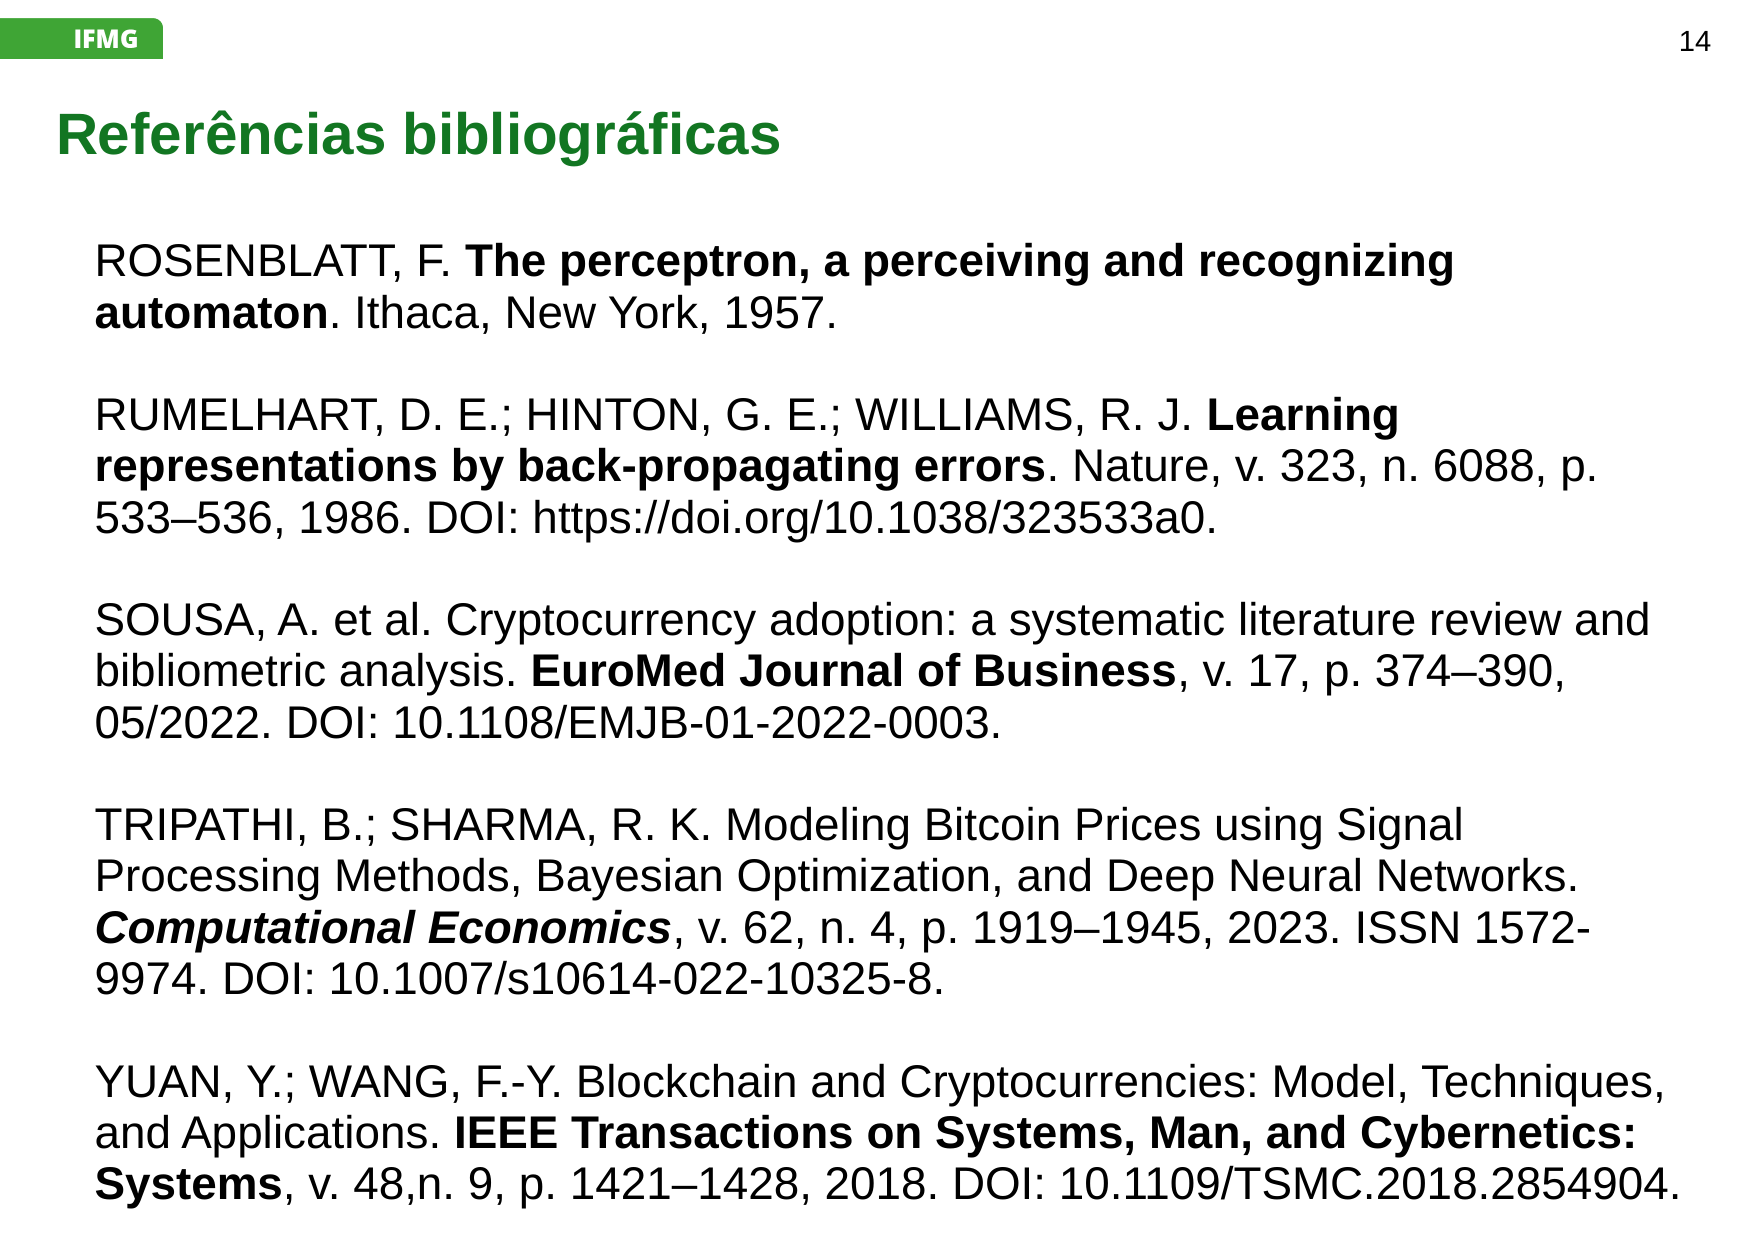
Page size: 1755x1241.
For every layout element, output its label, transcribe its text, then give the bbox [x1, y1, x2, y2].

text_box ROSENBLATT, F. The perceptron, a perceiving and recognizing automaton. Ithaca, New York, 1957. RUMELHART, D. E.; HINTON, G. E.; WILLIAMS, R. J. Learning representations by back-propagating errors. Nature, v. 323, n. 6088, p. 533–536, 1986. DOI: https://doi.org/10.1038/323533a0. SOUSA, A. et al. Cryptocurrency adoption: a systematic literature review and bibliometric analysis. EuroMed Journal of Business, v. 17, p. 374–390, 05/2022. DOI: 10.1108/EMJB-01-2022-0003. TRIPATHI, B.; SHARMA, R. K. Modeling Bitcoin Prices using Signal Processing Methods, Bayesian Optimization, and Deep Neural Networks. Computational Economics, v. 62, n. 4, p. 1919–1945, 2023. ISSN 1572-9974. DOI: 10.1007/s10614-022-10325-8. YUAN, Y.; WANG, F.-Y. Blockchain and Cryptocurrencies: Model, Techniques, and Applications. IEEE Transactions on Systems, Man, and Cybernetics: Systems, v. 48,n. 9, p. 1421–1428, 2018. DOI: 10.1109/TSMC.2018.2854904. [44, 227, 1713, 1241]
text_box Referências bibliográficas [41, 94, 1713, 240]
text_box <number> [1613, 17, 1755, 73]
picture [0, 17, 163, 62]
